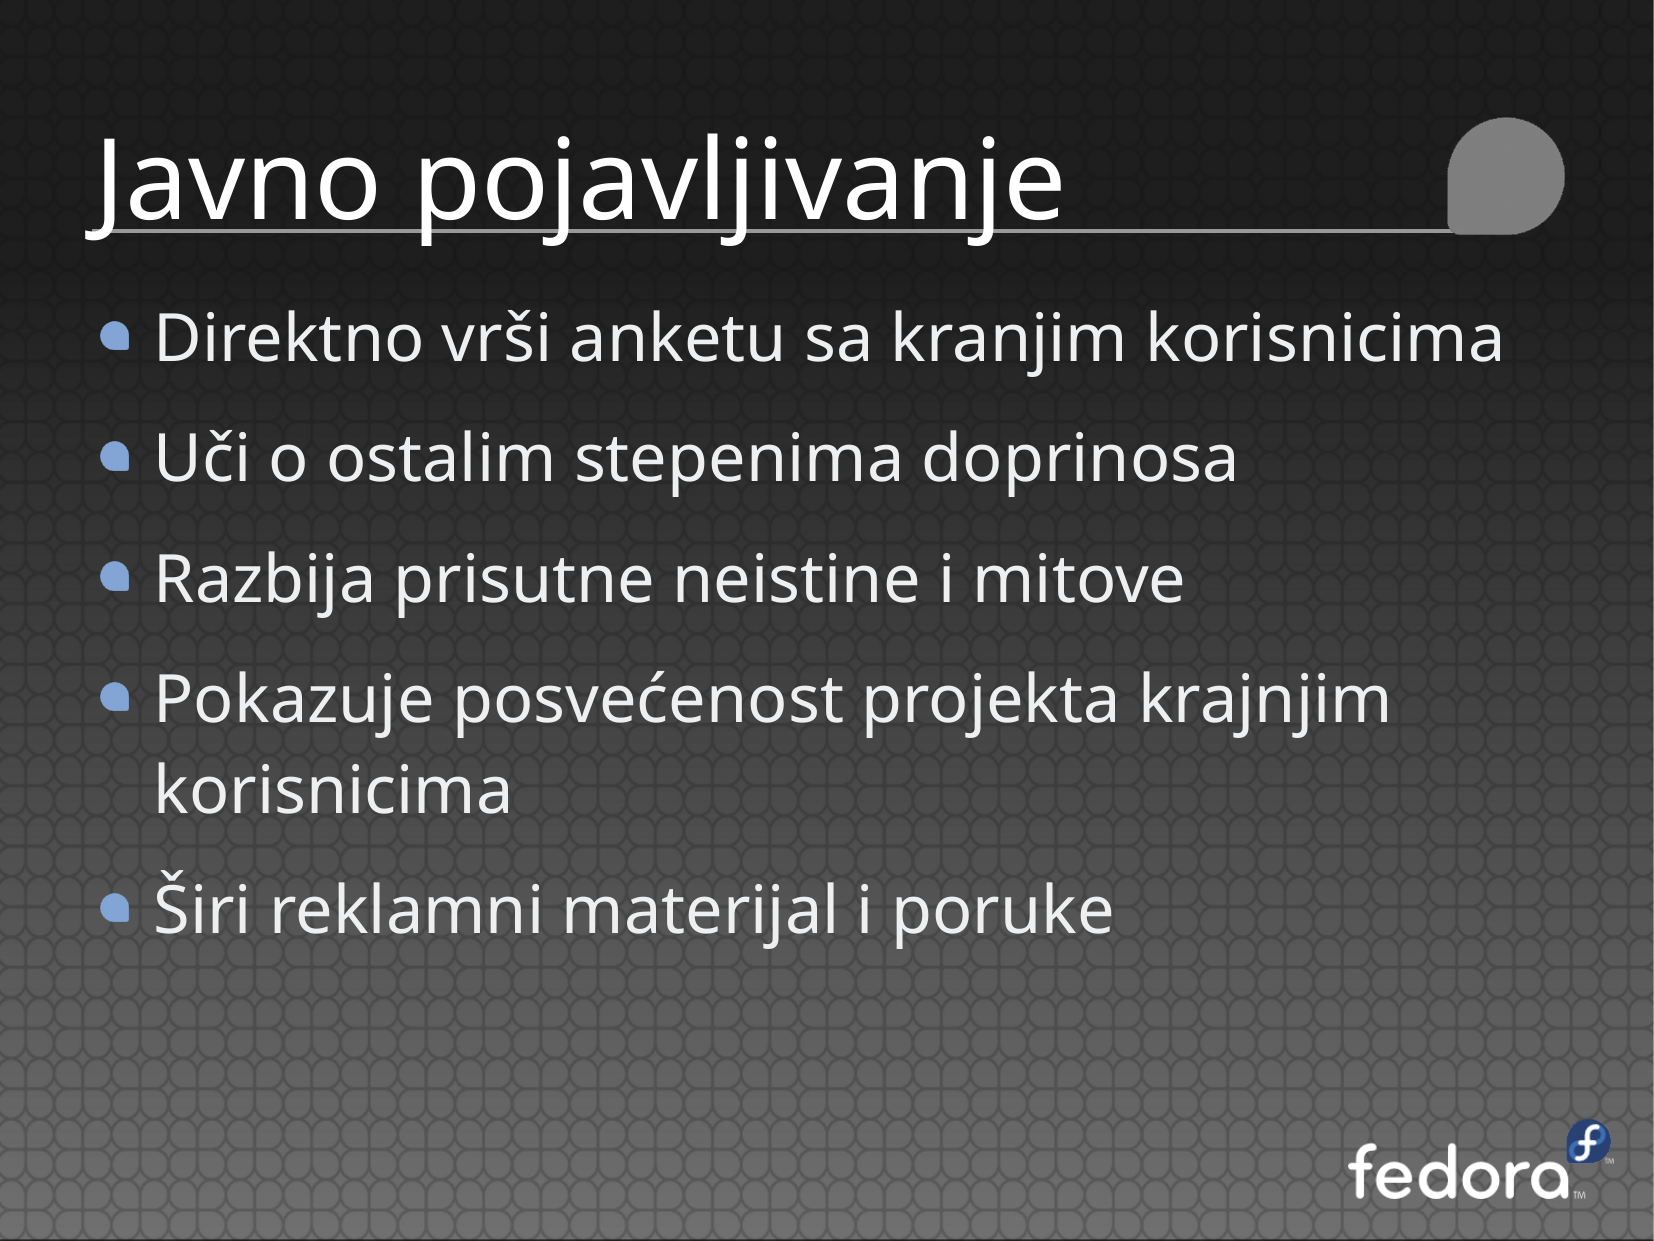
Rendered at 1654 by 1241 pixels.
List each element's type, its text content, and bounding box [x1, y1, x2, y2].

list Direktno vrši anketu sa kranjim korisnicima Uči o ostalim stepenima doprinosa Razbija prisutne neistine i mitove Pokazuje posvećenost projekta krajnjim korisnicima Širi reklamni materijal i poruke [82, 290, 1571, 1094]
picture [0, 0, 1654, 1241]
title Javno pojavljivanje [94, 100, 1426, 251]
